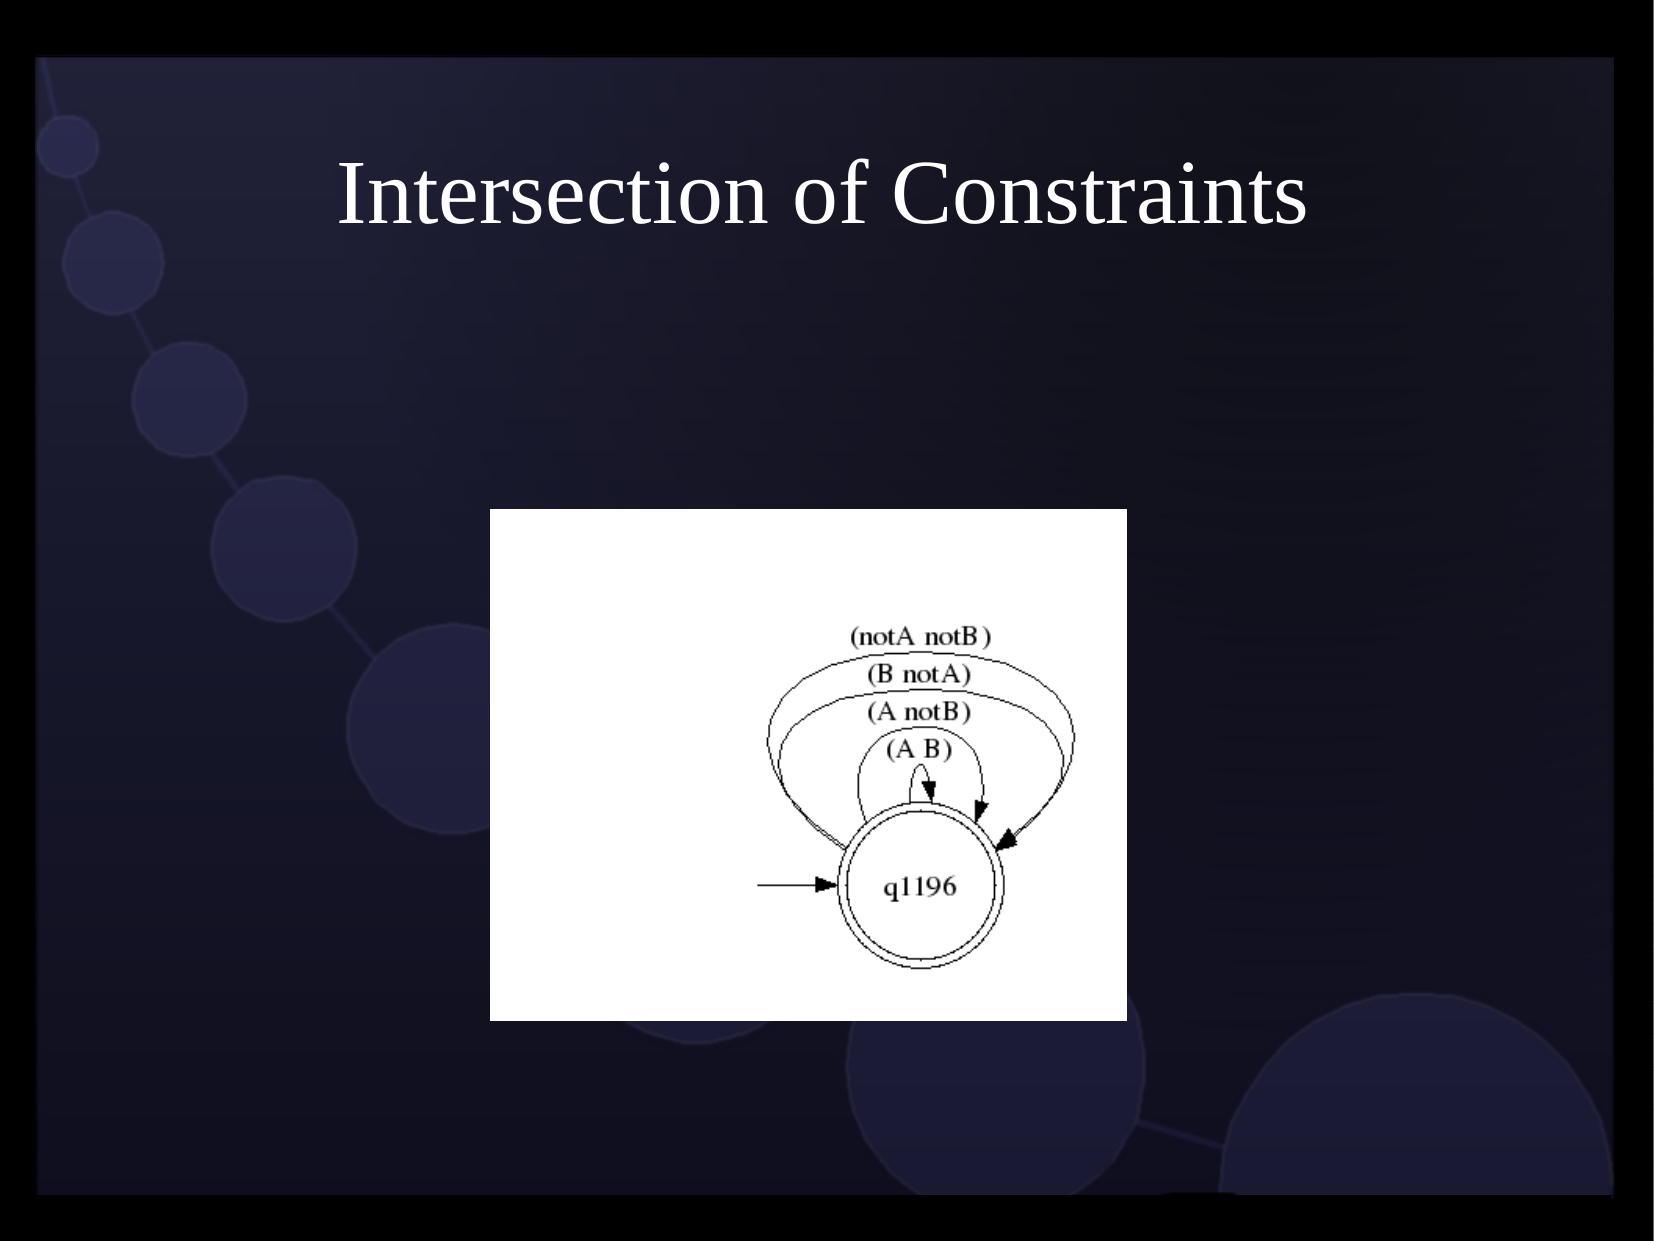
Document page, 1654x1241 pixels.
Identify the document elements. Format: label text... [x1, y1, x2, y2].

title Intersection of Constraints [118, 88, 1531, 296]
picture [0, 0, 1654, 1241]
